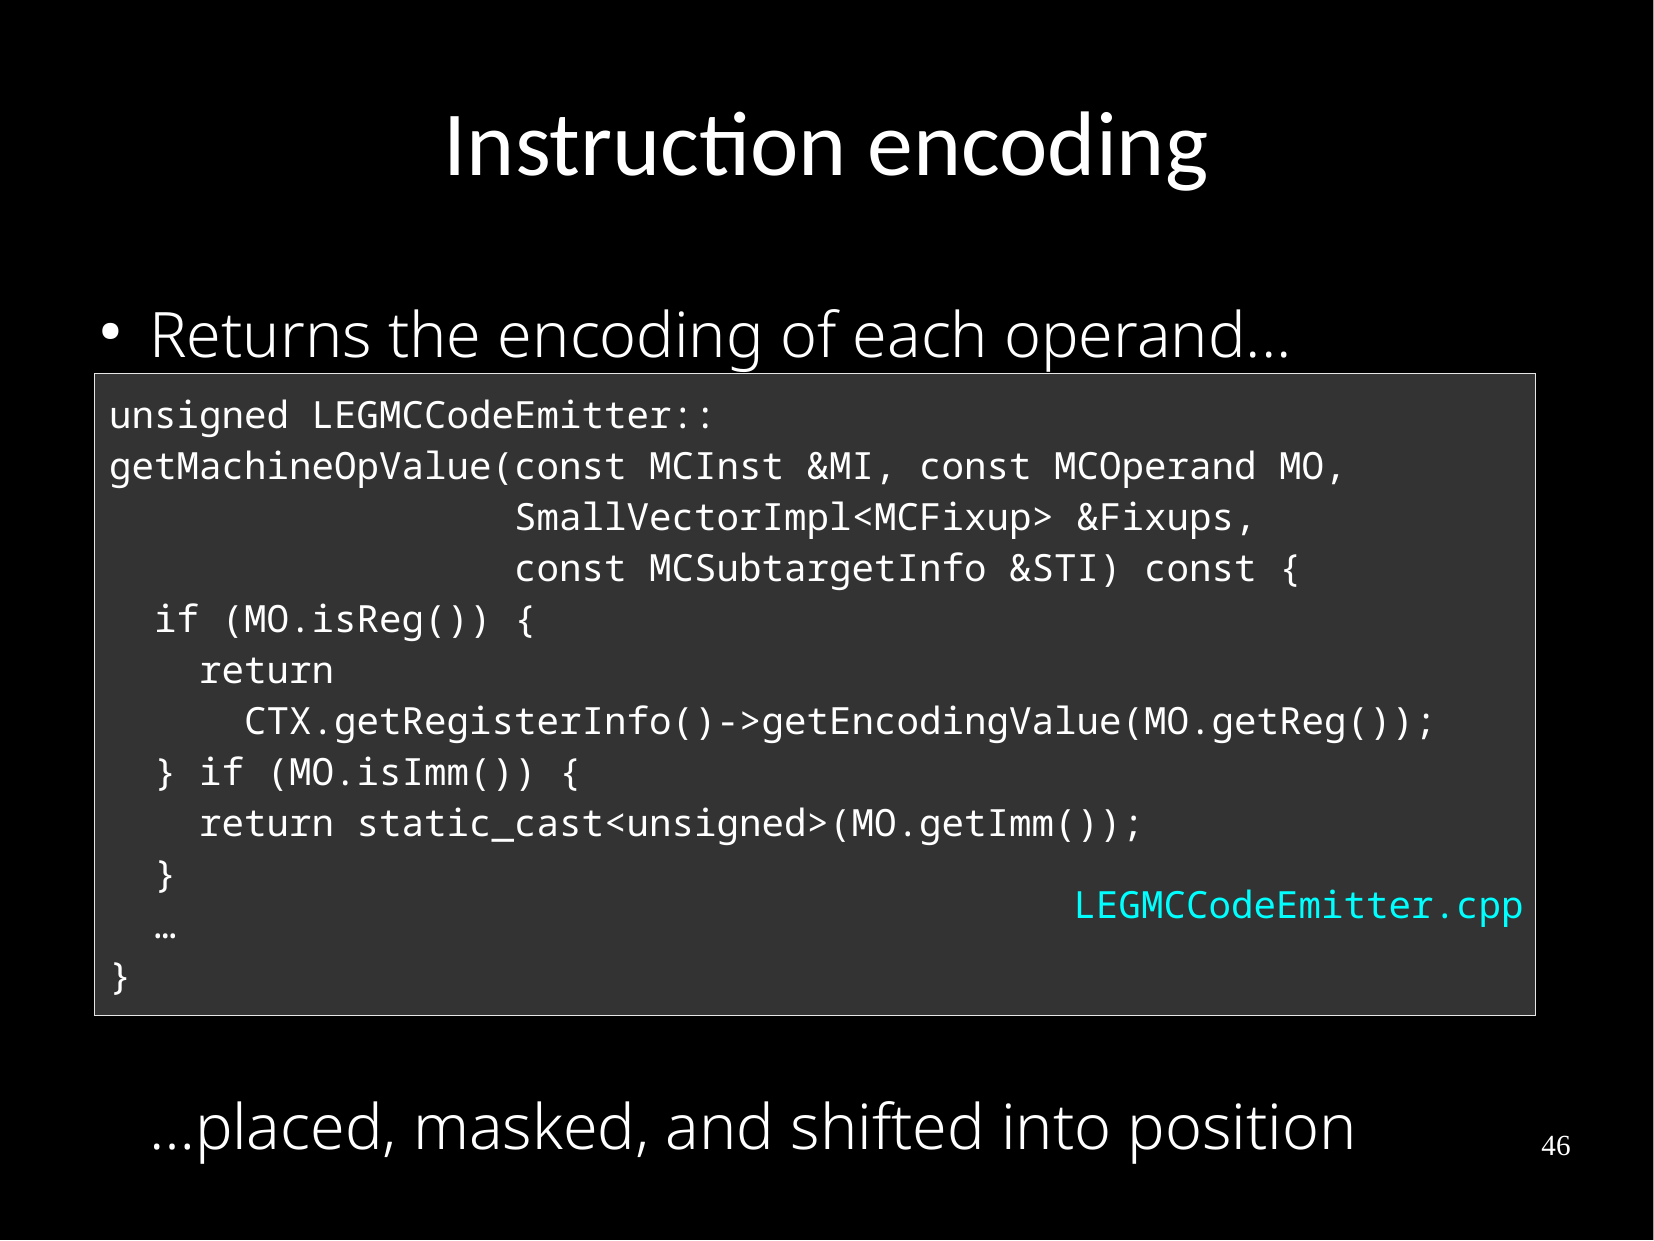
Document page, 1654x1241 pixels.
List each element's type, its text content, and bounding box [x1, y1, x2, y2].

list Returns the encoding of each operand... …placed, masked, and shifted into position [82, 290, 1571, 1170]
title Instruction encoding [82, 49, 1571, 257]
text_box LEGMCCodeEmitter.cpp [968, 878, 1536, 923]
text_box unsigned LEGMCCodeEmitter:: getMachineOpValue(const MCInst &MI, const MCOperand MO, SmallVectorImpl<MCFixup> &Fixups, const MCSubtargetInfo &STI) const { if (MO.isReg()) { return CTX.getRegisterInfo()->getEncodingValue(MO.getReg()); } if (MO.isImm()) { return static_cast<unsigned>(MO.getImm()); } … } [94, 373, 1536, 932]
